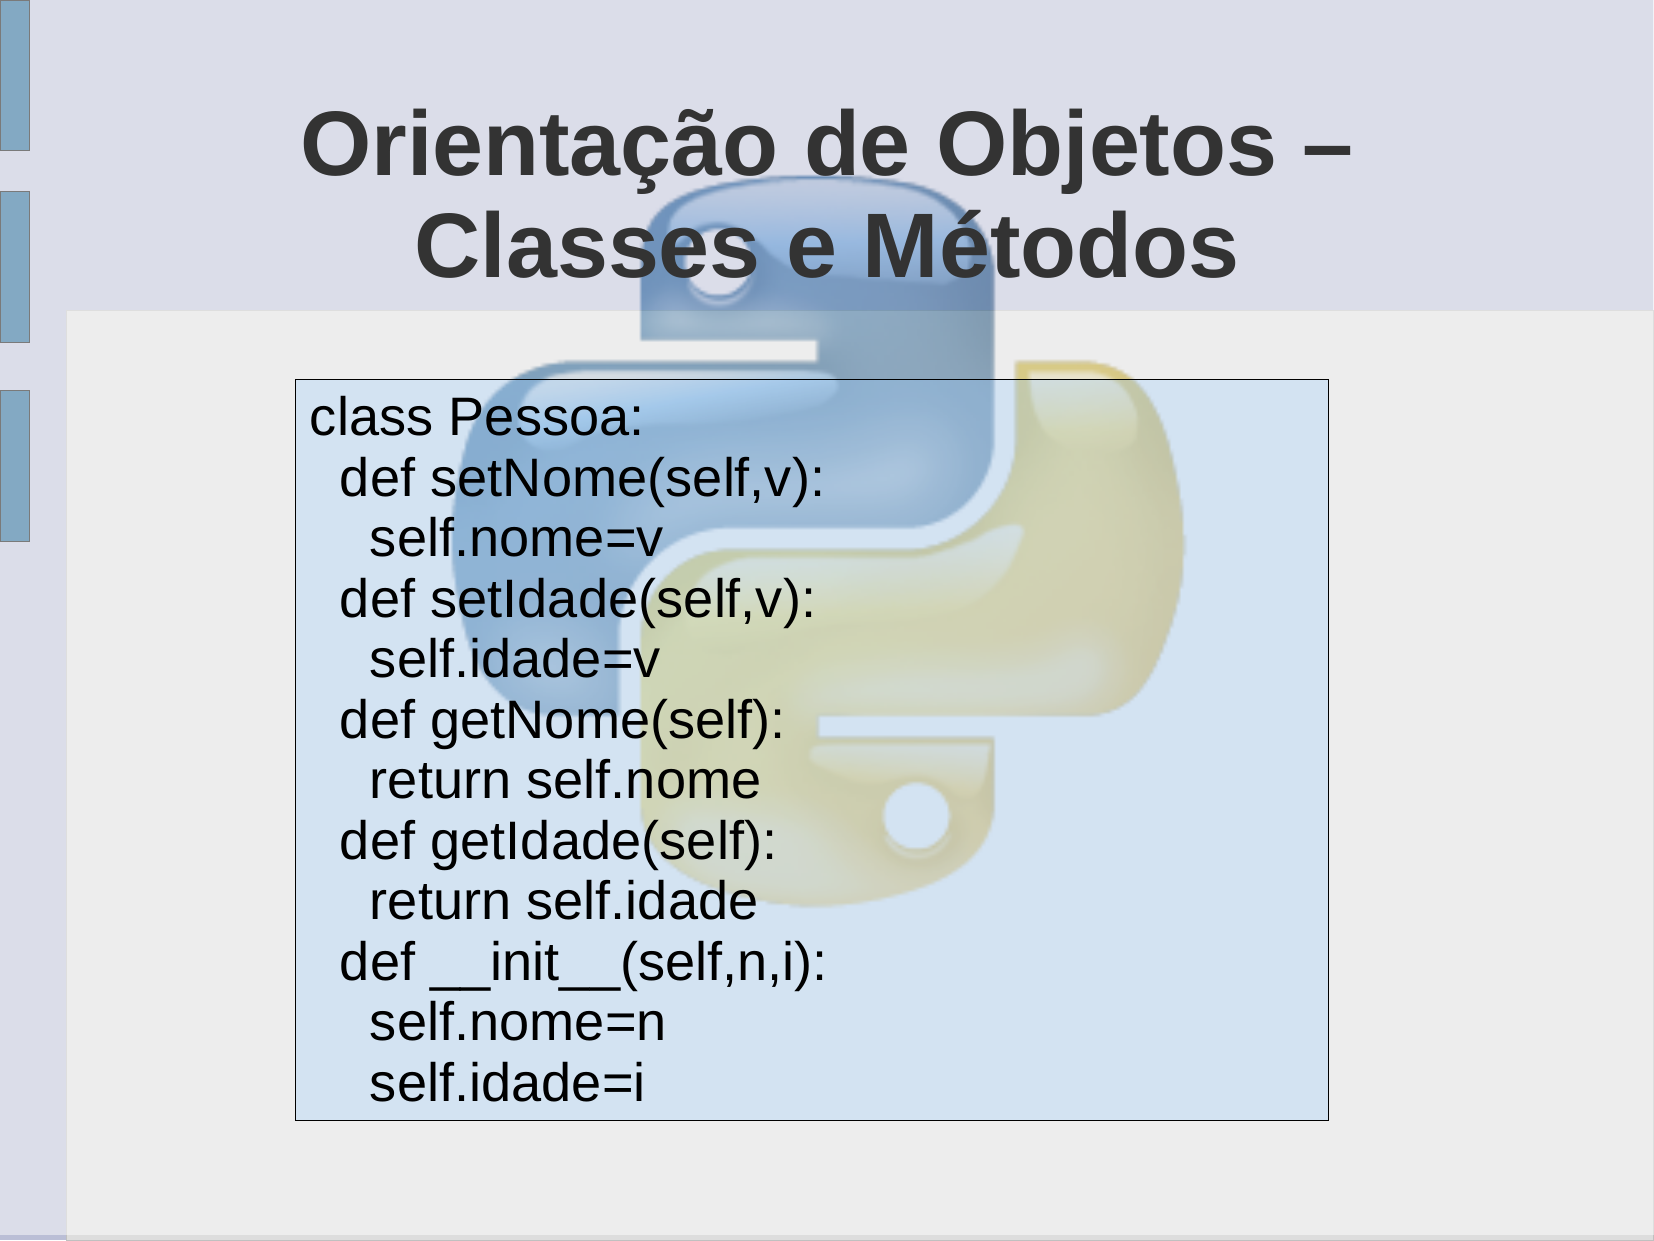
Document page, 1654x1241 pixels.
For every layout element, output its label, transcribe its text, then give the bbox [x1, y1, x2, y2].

picture [0, 0, 1654, 1235]
text_box class Pessoa: def setNome(self,v): self.nome=v def setIdade(self,v): self.idade=v def getNome(self): return self.nome def getIdade(self): return self.idade def __init__(self,n,i): self.nome=n self.idade=i [295, 379, 1329, 1121]
title Orientação de Objetos – Classes e Métodos [121, 91, 1534, 299]
